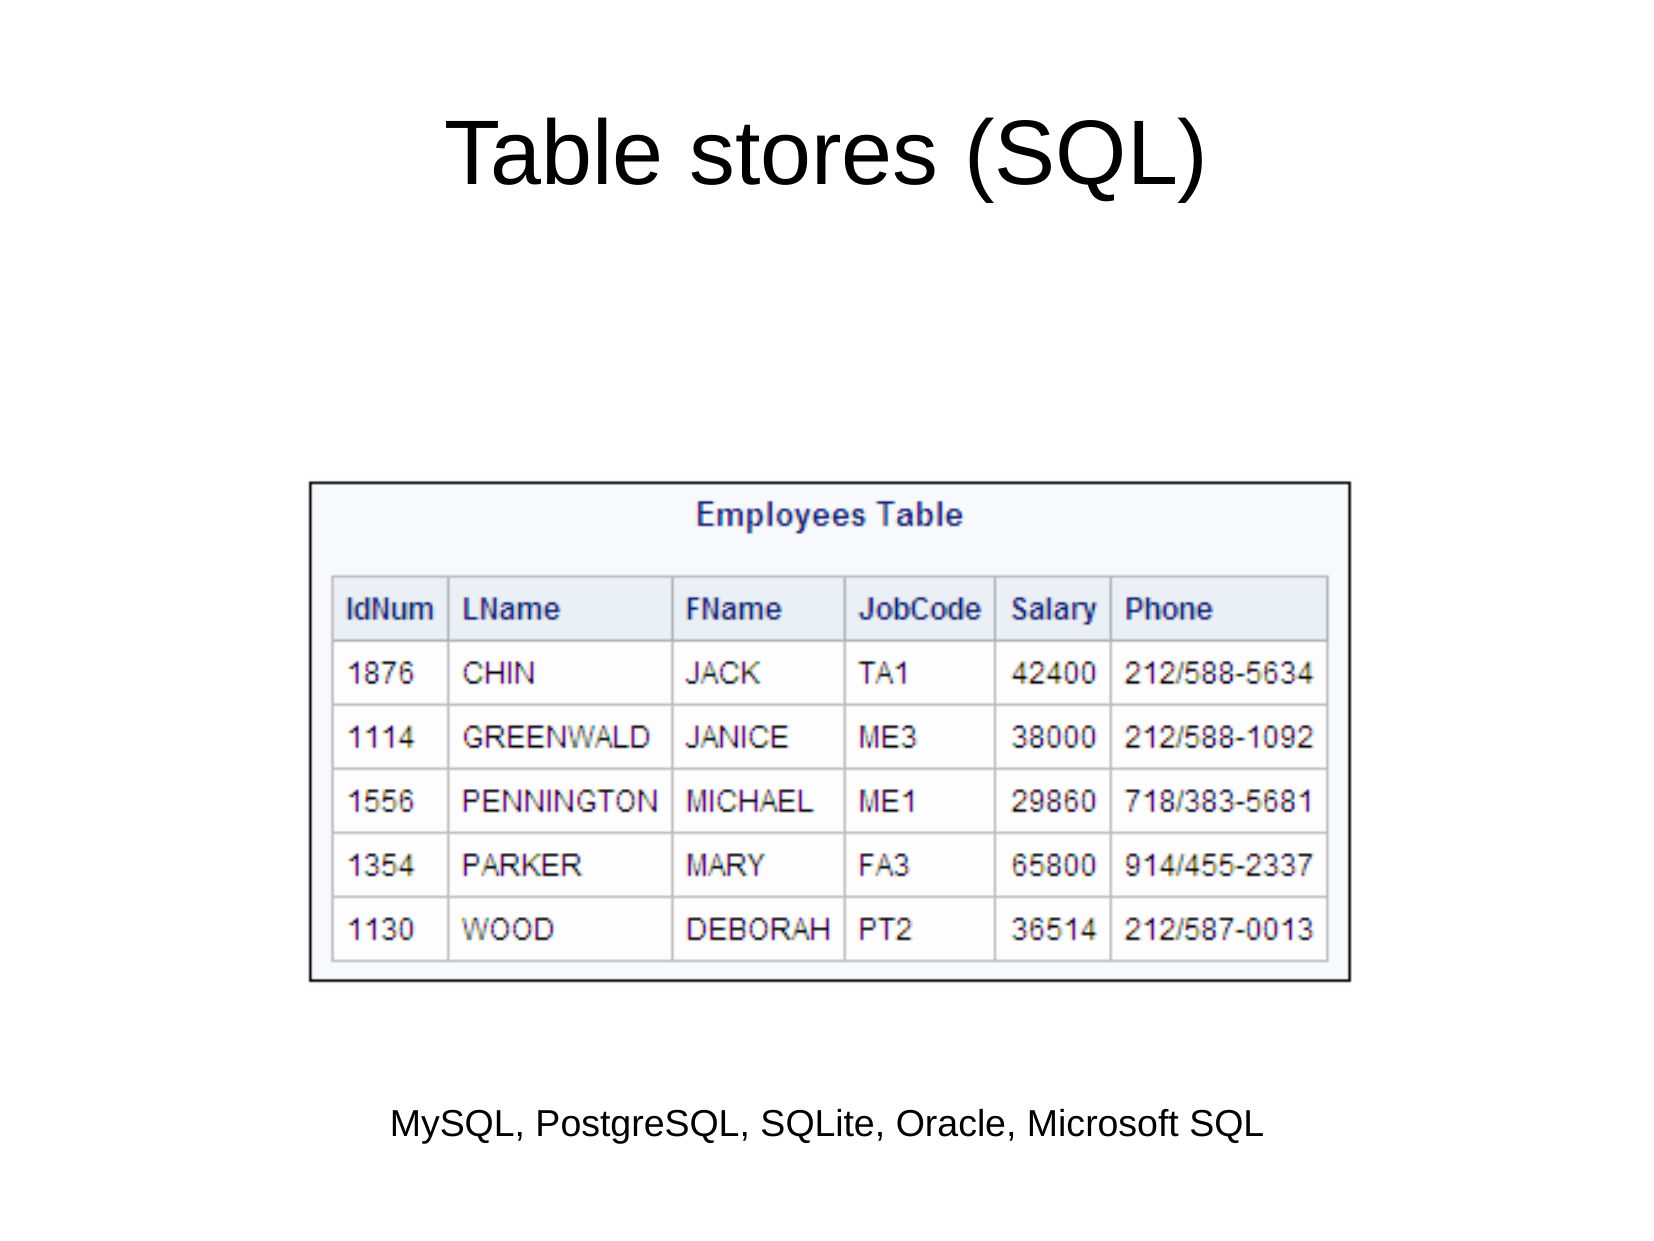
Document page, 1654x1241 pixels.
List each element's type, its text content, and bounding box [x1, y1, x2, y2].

picture [300, 470, 1359, 991]
text_box MySQL, PostgreSQL, SQLite, Oracle, Microsoft SQL [375, 1095, 1280, 1152]
title Table stores (SQL) [82, 49, 1571, 257]
